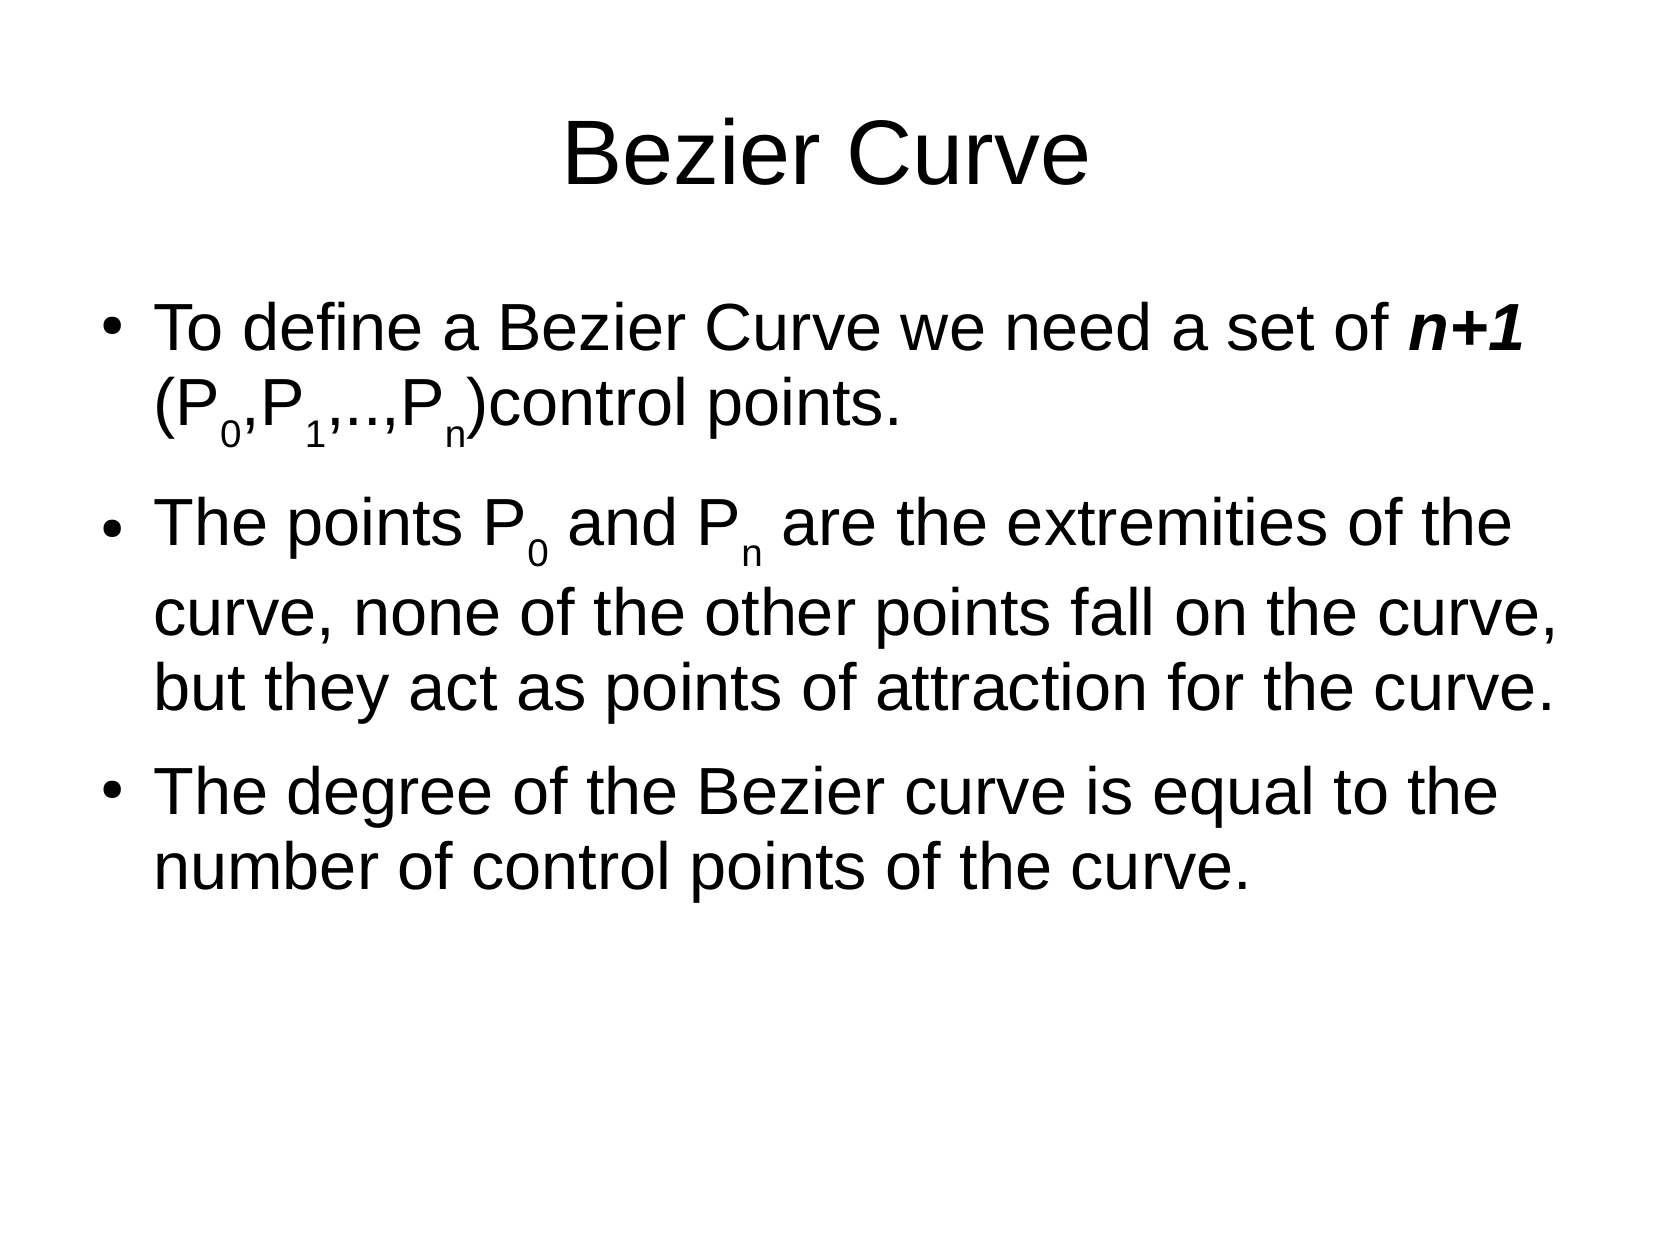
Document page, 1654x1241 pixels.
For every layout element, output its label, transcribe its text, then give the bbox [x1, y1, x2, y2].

title Bezier Curve [82, 49, 1571, 257]
list To define a Bezier Curve we need a set of n+1 (P0,P1,..,Pn)control points. The points P0 and Pn are the extremities of the curve, none of the other points fall on the curve, but they act as points of attraction for the curve. The degree of the Bezier curve is equal to the number of control points of the curve. [82, 290, 1571, 1010]
